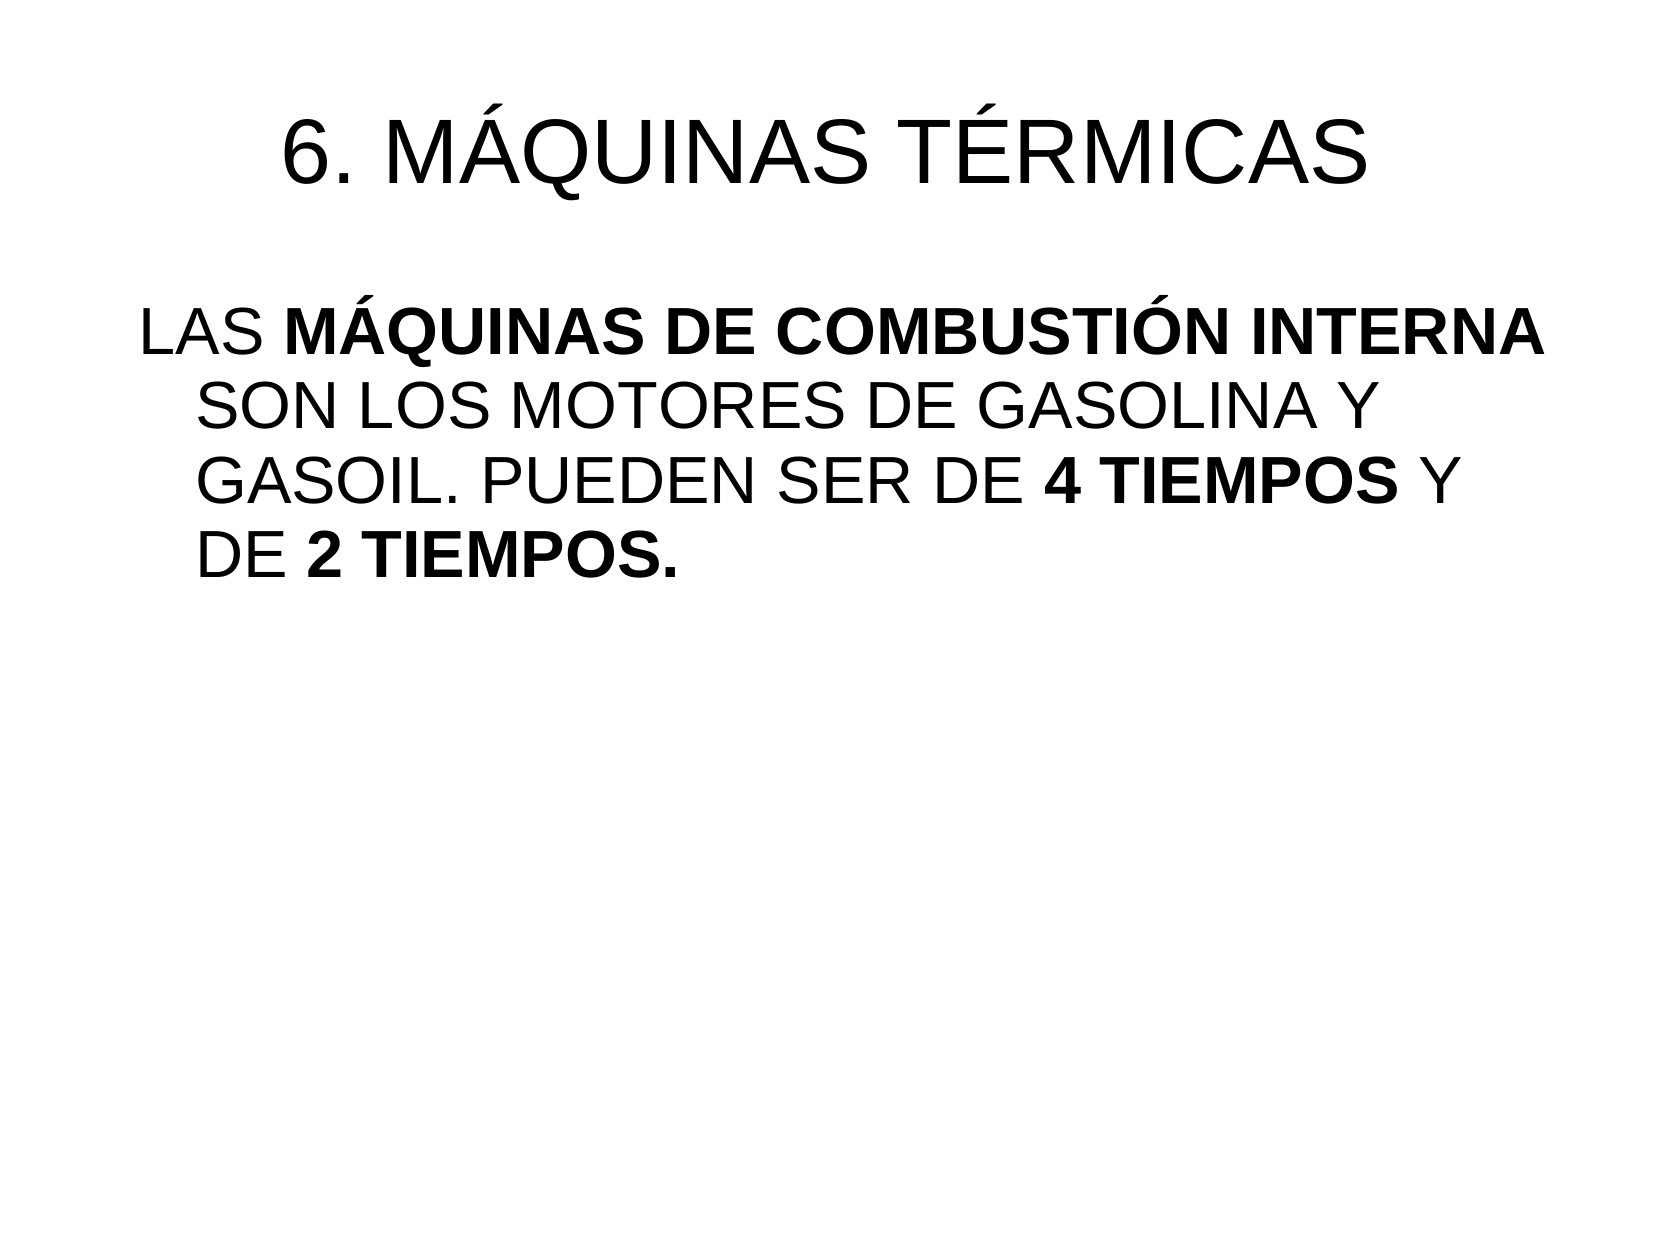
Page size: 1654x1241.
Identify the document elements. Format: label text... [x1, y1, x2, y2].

list LAS MÁQUINAS DE COMBUSTIÓN INTERNA SON LOS MOTORES DE GASOLINA Y GASOIL. PUEDEN SER DE 4 TIEMPOS Y DE 2 TIEMPOS. [82, 290, 1571, 1109]
title 6. MÁQUINAS TÉRMICAS [82, 56, 1571, 249]
